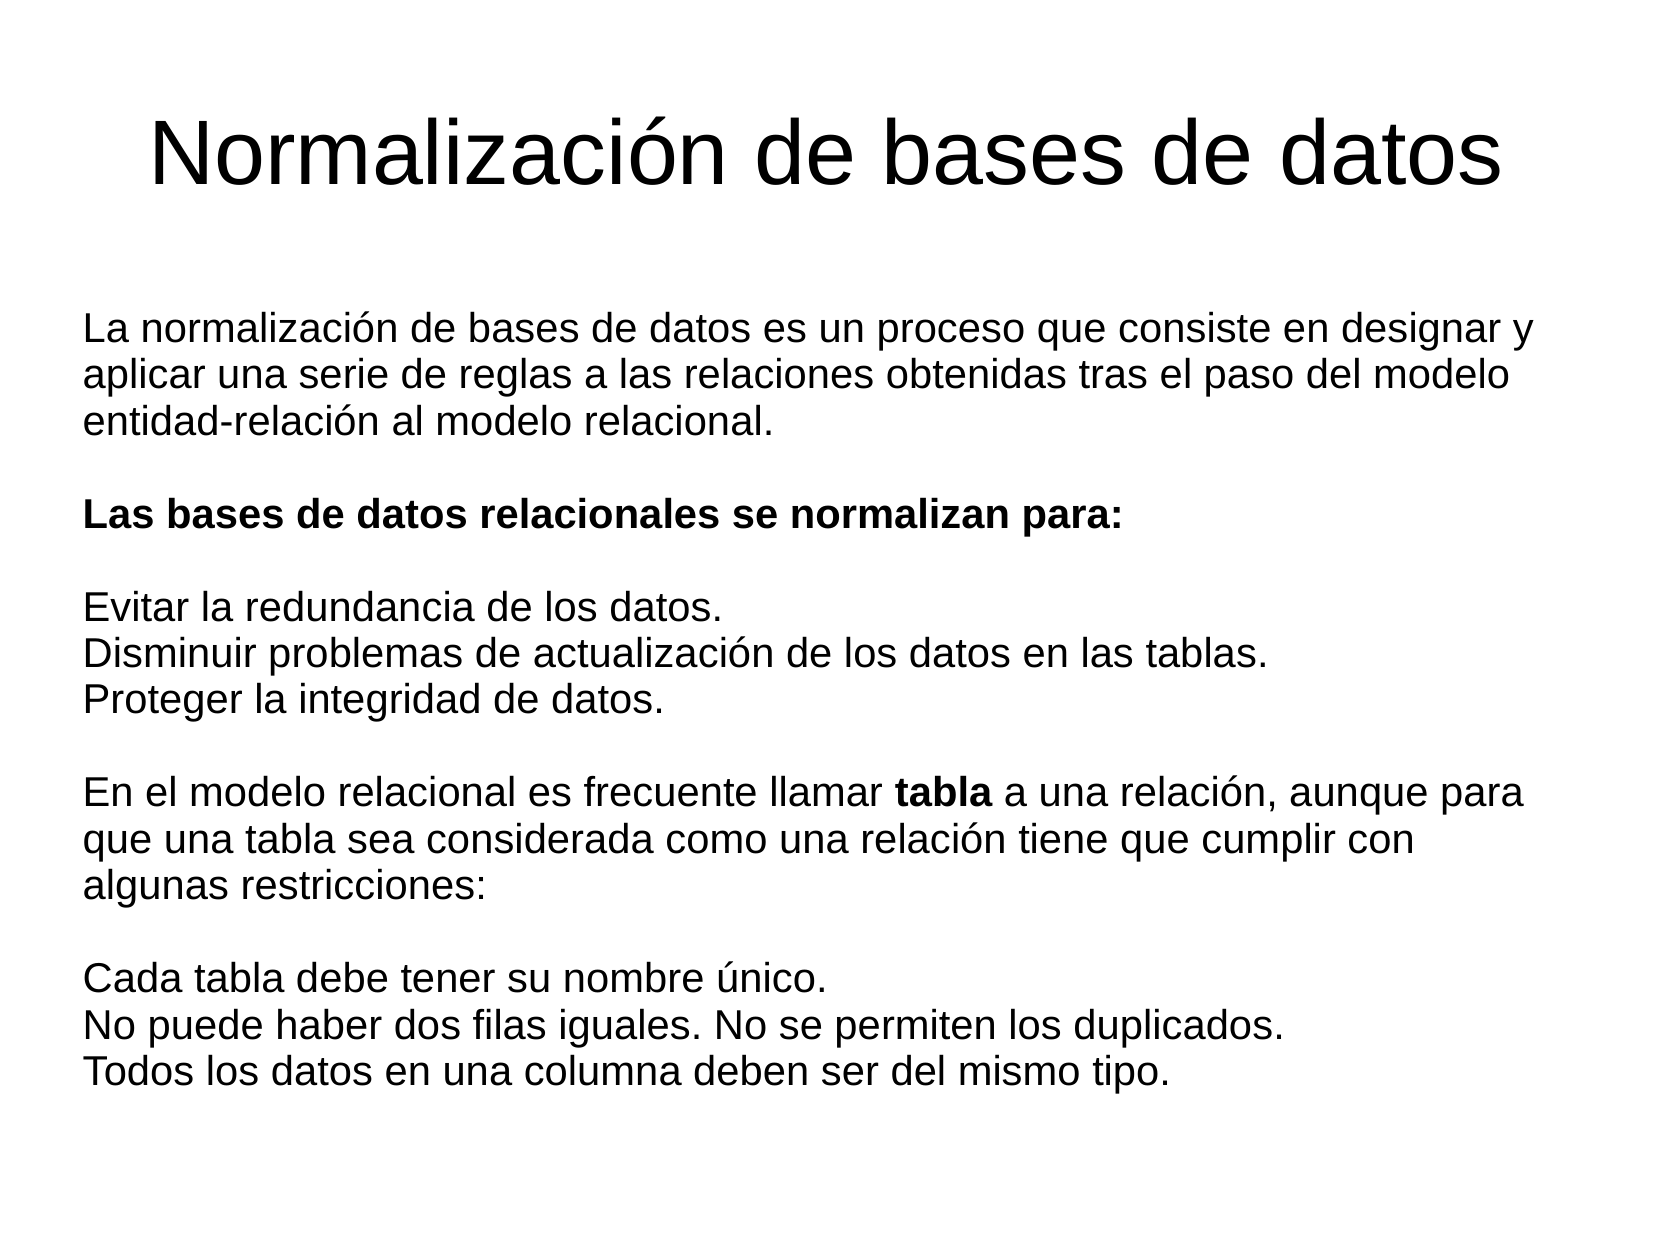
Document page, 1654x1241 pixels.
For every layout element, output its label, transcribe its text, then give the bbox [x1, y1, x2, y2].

subtitle La normalización de bases de datos es un proceso que consiste en designar y aplicar una serie de reglas a las relaciones obtenidas tras el paso del modelo entidad-relación al modelo relacional. Las bases de datos relacionales se normalizan para: Evitar la redundancia de los datos. Disminuir problemas de actualización de los datos en las tablas. Proteger la integridad de datos. En el modelo relacional es frecuente llamar tabla a una relación, aunque para que una tabla sea considerada como una relación tiene que cumplir con algunas restricciones: Cada tabla debe tener su nombre único. No puede haber dos filas iguales. No se permiten los duplicados. Todos los datos en una columna deben ser del mismo tipo. [82, 290, 1571, 1109]
title Normalización de bases de datos [82, 49, 1571, 257]
